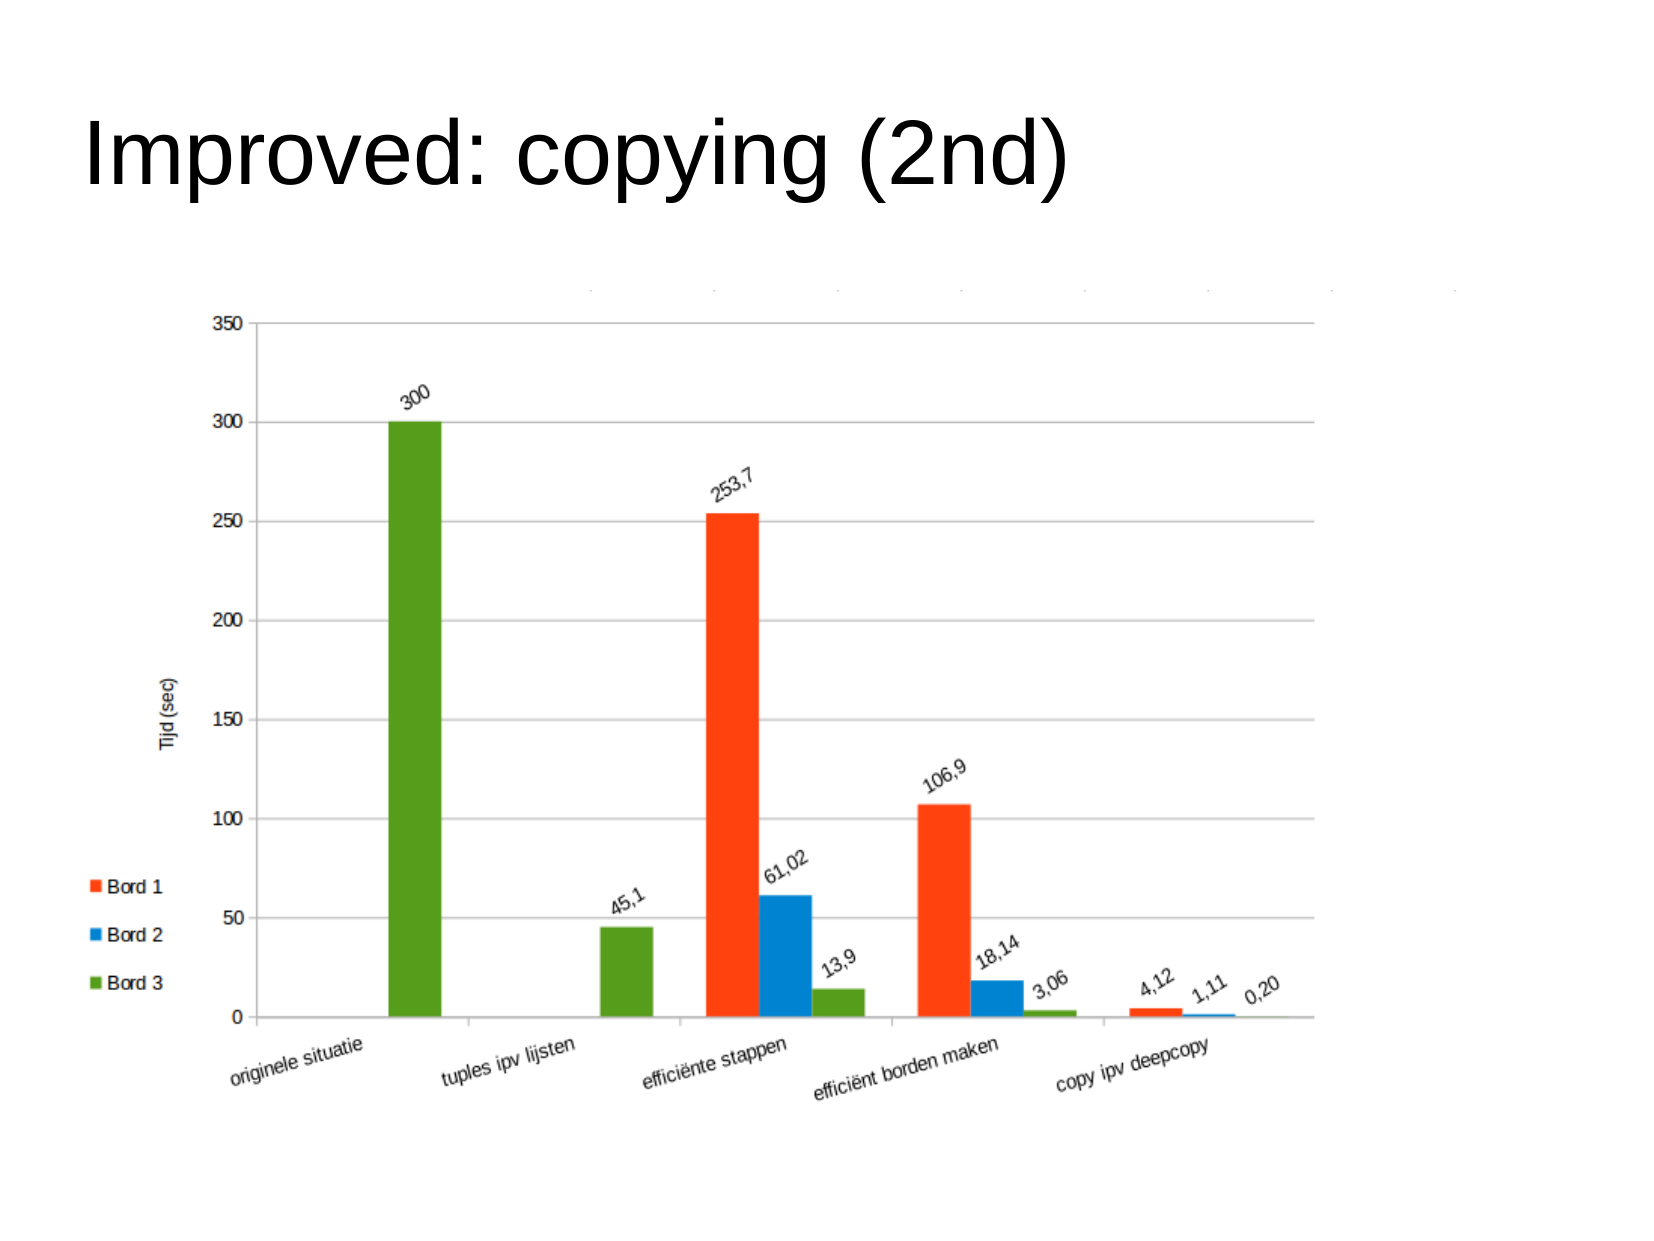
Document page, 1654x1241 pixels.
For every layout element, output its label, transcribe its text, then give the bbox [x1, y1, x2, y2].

picture [59, 290, 1536, 1170]
title Improved: copying (2nd) [82, 49, 1571, 257]
